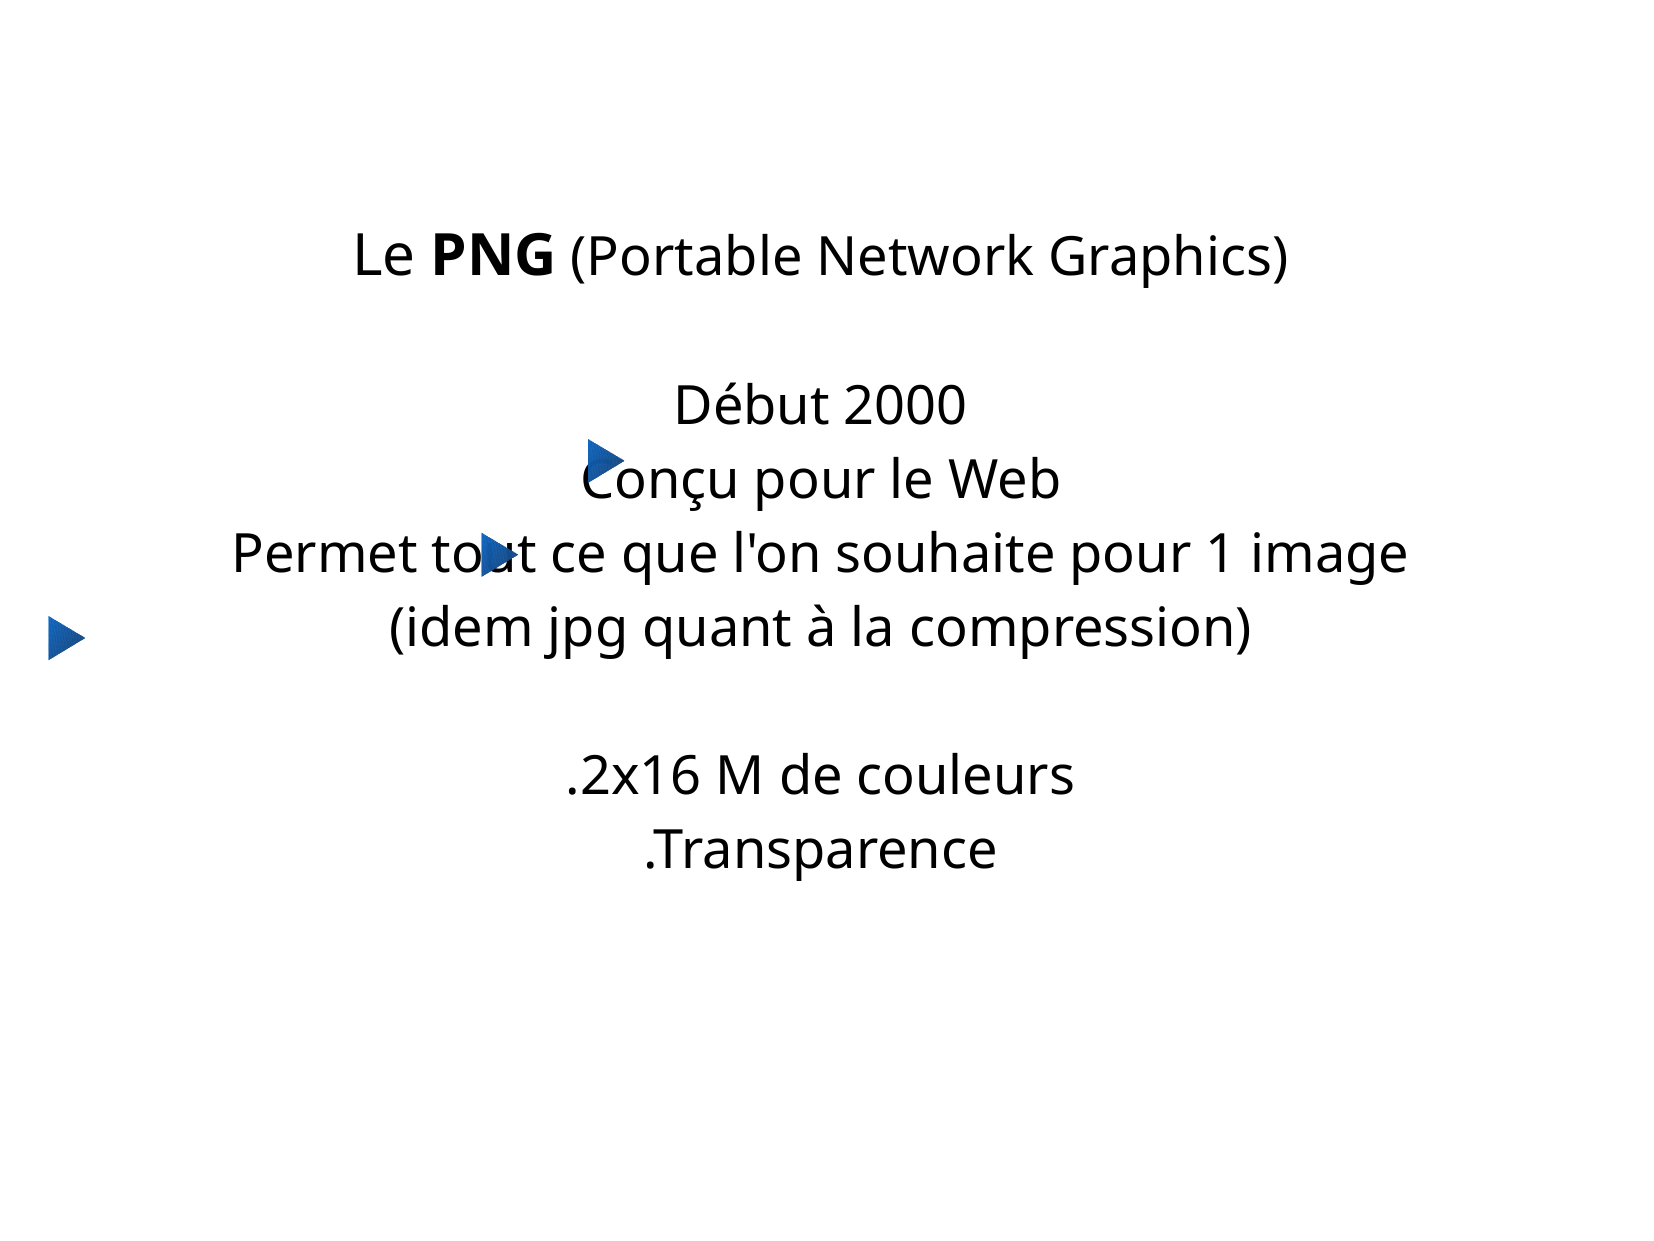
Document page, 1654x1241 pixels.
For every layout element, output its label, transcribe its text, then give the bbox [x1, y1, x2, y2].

picture [47, 614, 87, 662]
picture [480, 531, 520, 579]
text_box Le PNG (Portable Network Graphics) Début 2000 Conçu pour le Web Permet tout ce que l'on souhaite pour 1 image (idem jpg quant à la compression) .2x16 M de couleurs .Transparence [70, 47, 1571, 1049]
picture [586, 437, 626, 485]
